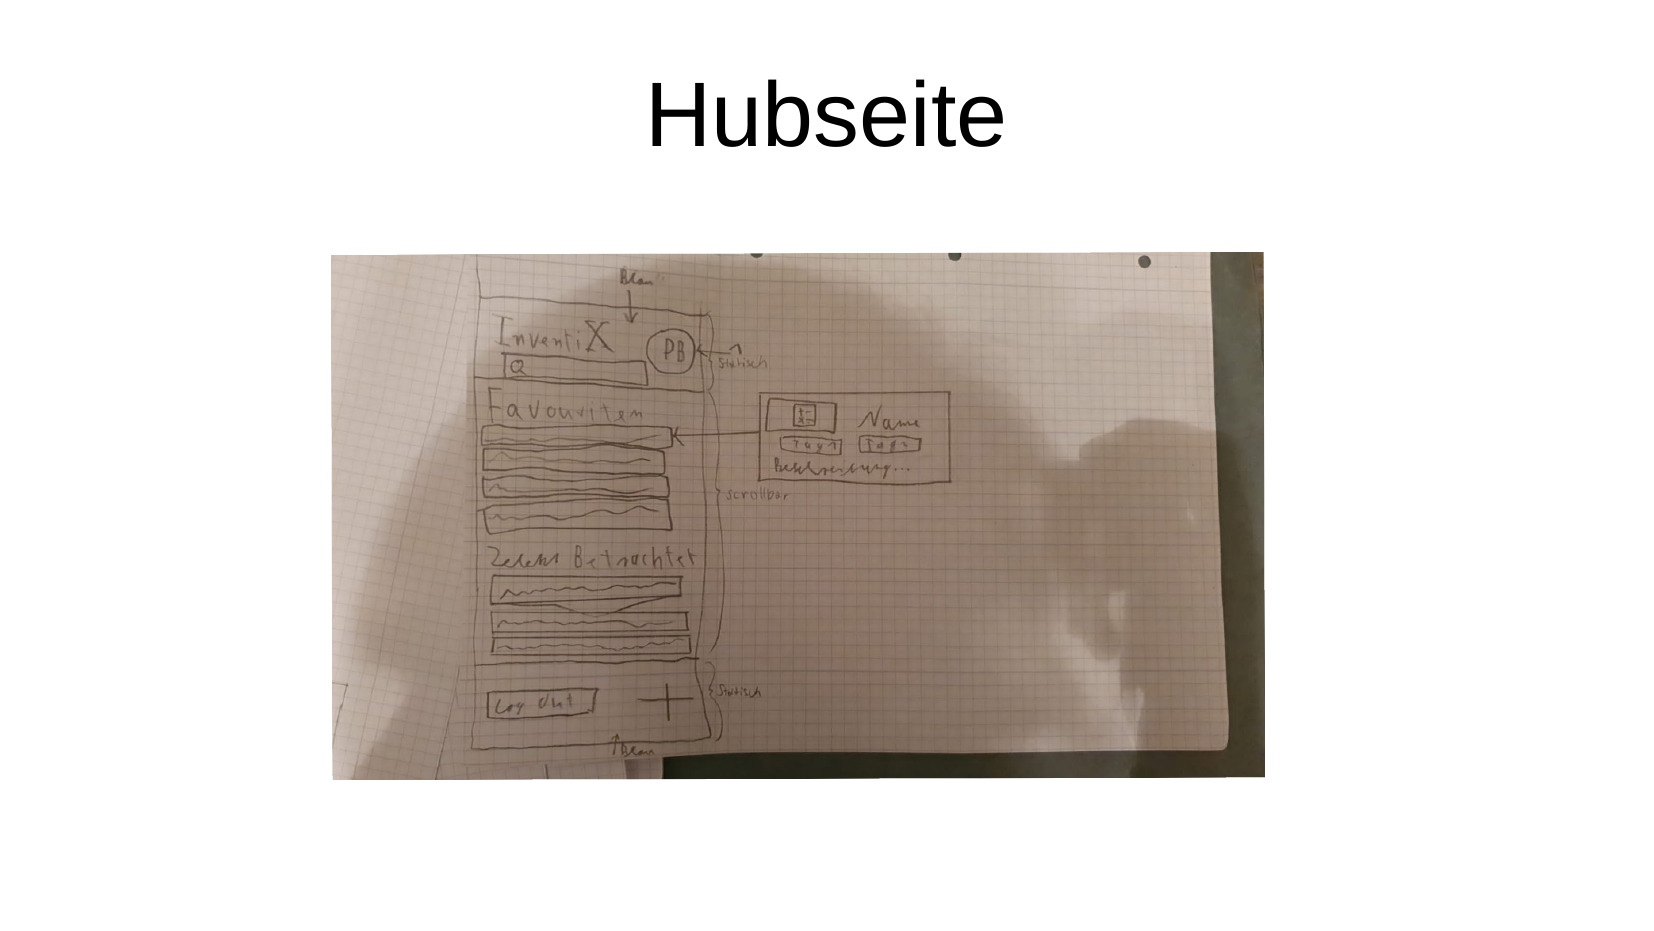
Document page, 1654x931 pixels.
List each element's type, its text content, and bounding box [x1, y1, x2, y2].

title Hubseite [82, 37, 1571, 193]
picture [330, 252, 1265, 780]
